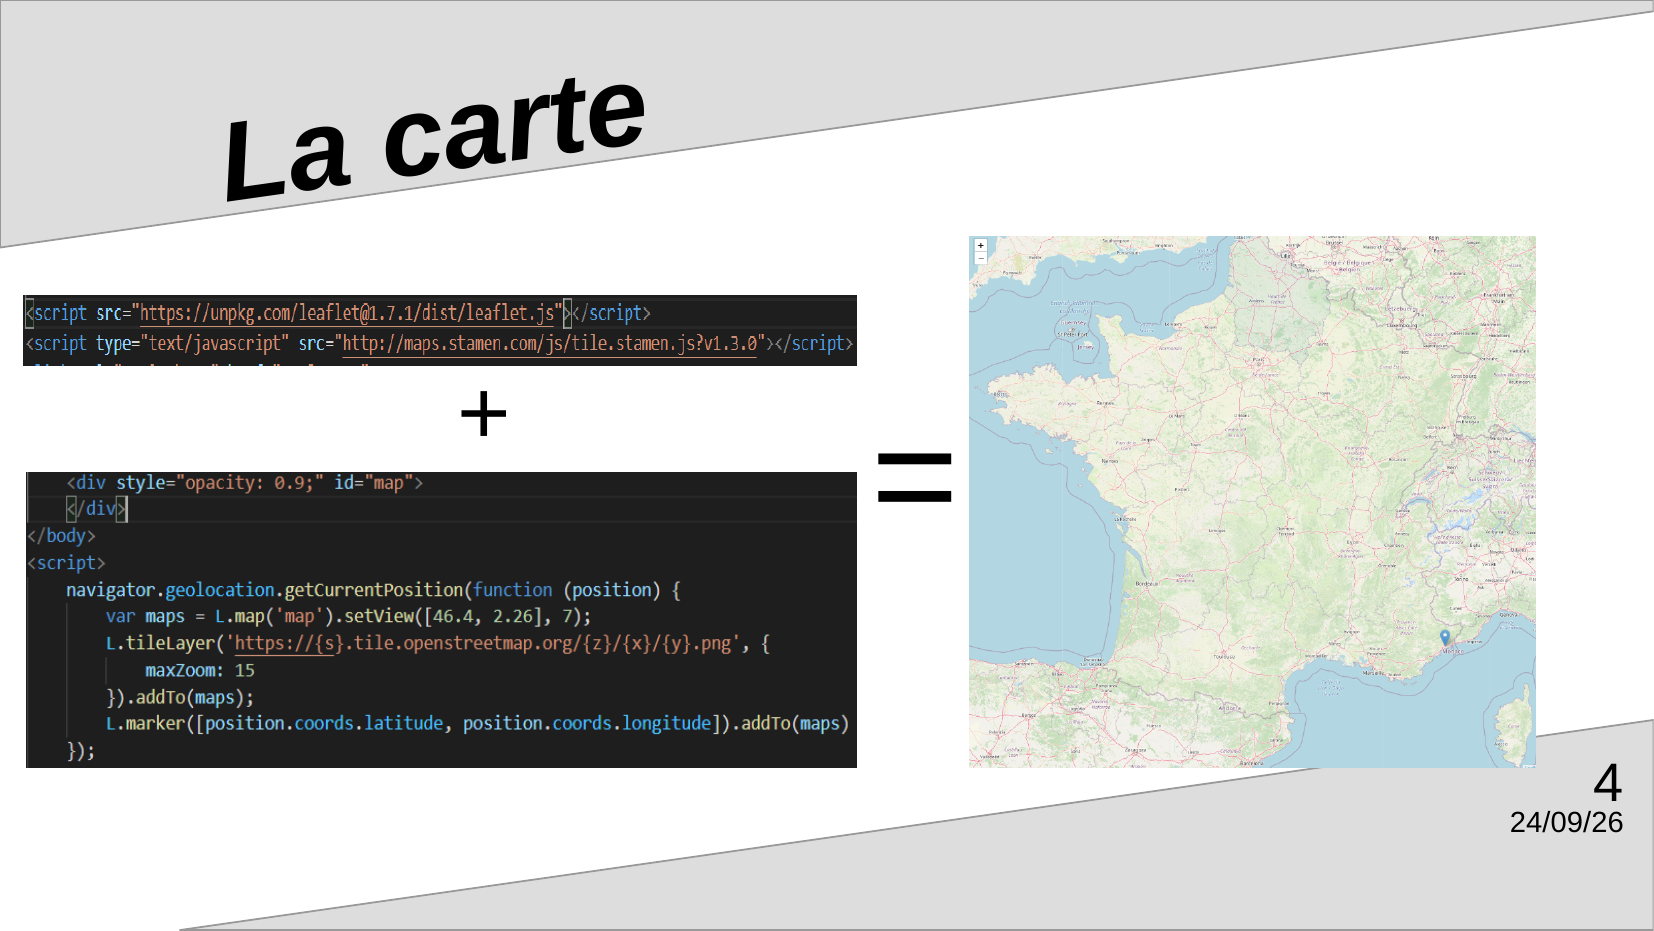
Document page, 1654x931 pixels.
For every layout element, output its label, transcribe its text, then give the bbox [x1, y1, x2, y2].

picture [26, 472, 857, 768]
text_box = [856, 383, 969, 567]
picture [23, 295, 857, 366]
title La carte [206, 6, 690, 256]
text_box + [442, 354, 527, 472]
picture [969, 236, 1536, 768]
